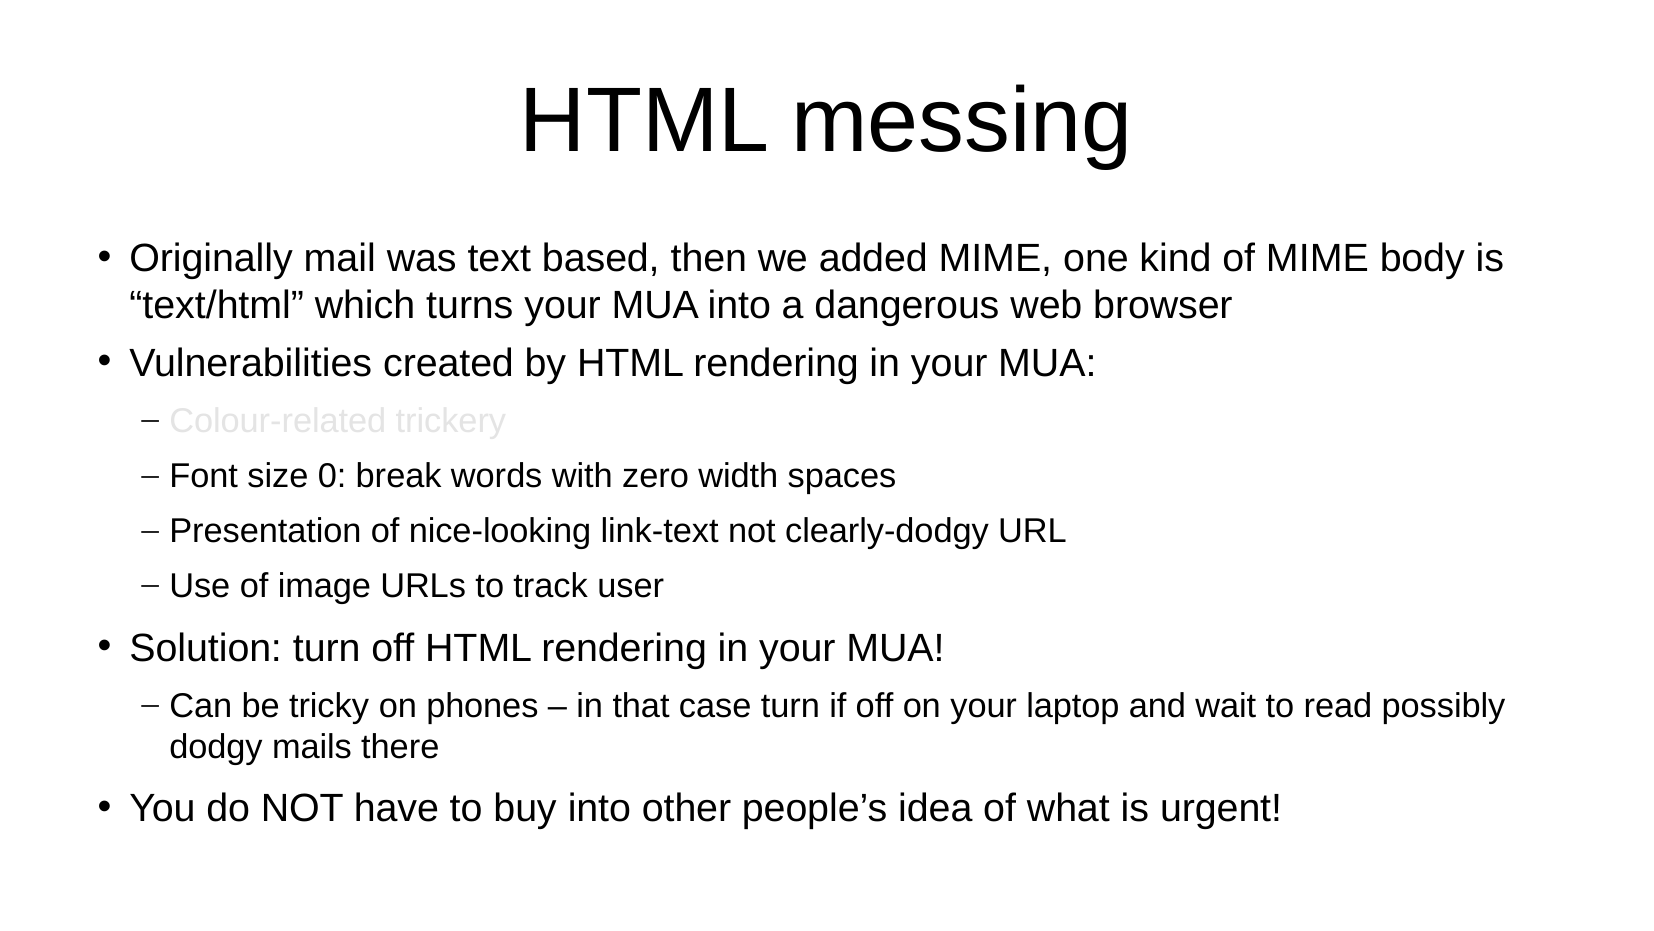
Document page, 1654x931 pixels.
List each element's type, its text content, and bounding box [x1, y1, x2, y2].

title HTML messing [82, 37, 1571, 193]
list Originally mail was text based, then we added MIME, one kind of MIME body is “text/html” which turns your MUA into a dangerous web browser Vulnerabilities created by HTML rendering in your MUA: Colour-related trickery Font size 0: break words with zero width spaces Presentation of nice-looking link-text not clearly-dodgy URL Use of image URLs to track user Solution: turn off HTML rendering in your MUA! Can be tricky on phones – in that case turn if off on your laptop and wait to read possibly dodgy mails there You do NOT have to buy into other people’s idea of what is urgent! [82, 224, 1571, 839]
